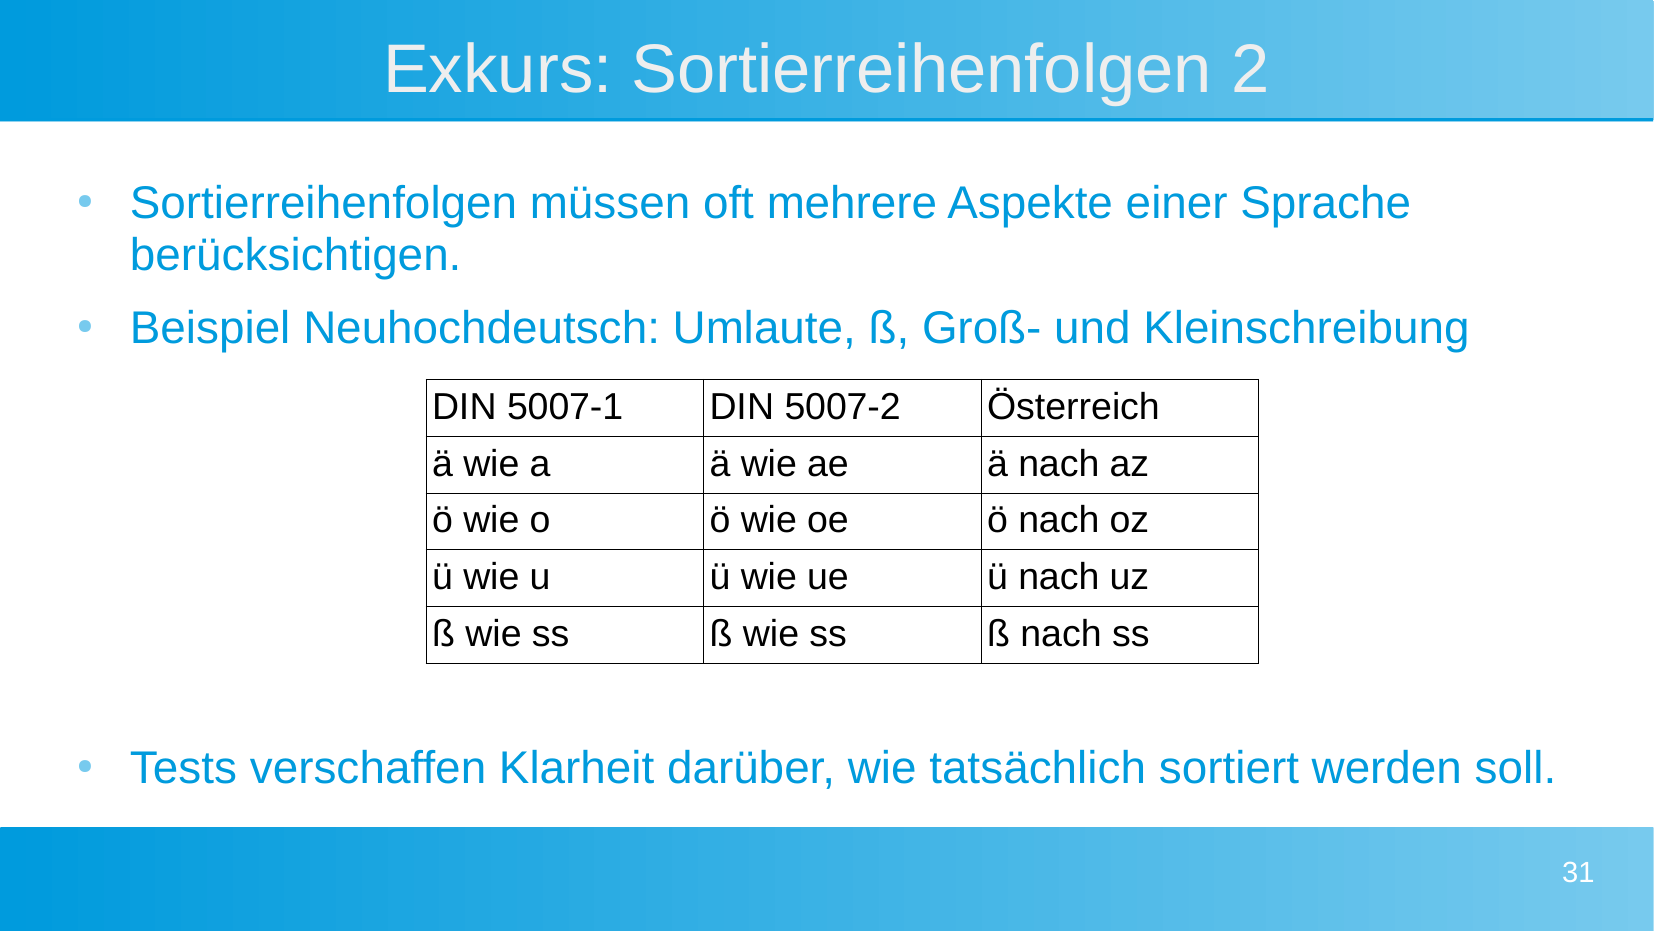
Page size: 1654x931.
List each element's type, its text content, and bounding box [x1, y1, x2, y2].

table_header DIN 5007-1 [427, 380, 703, 436]
table_header Österreich [982, 380, 1258, 436]
table_cell ö nach oz [982, 494, 1258, 549]
table_cell ß wie ss [704, 607, 981, 663]
title Exkurs: Sortierreihenfolgen 2 [59, 29, 1595, 108]
list Sortierreihenfolgen müssen oft mehrere Aspekte einer Sprache berücksichtigen. Beispiel Neuhochdeutsch: Umlaute, ß, Groß- und Kleinschreibung Tests verschaffen Klarheit darüber, wie tatsächlich sortiert werden soll. [59, 177, 1595, 886]
table_cell ä wie ae [704, 437, 981, 493]
table_cell ß nach ss [982, 607, 1258, 663]
table_cell ä wie a [427, 437, 703, 493]
table_header DIN 5007-2 [704, 380, 981, 436]
table_cell ä nach az [982, 437, 1258, 493]
table_cell ß wie ss [427, 607, 703, 663]
table_cell ö wie o [427, 494, 703, 549]
table_cell ö wie oe [704, 494, 981, 549]
table_cell ü wie u [427, 550, 703, 606]
table_cell ü nach uz [982, 550, 1258, 606]
table_cell ü wie ue [704, 550, 981, 606]
